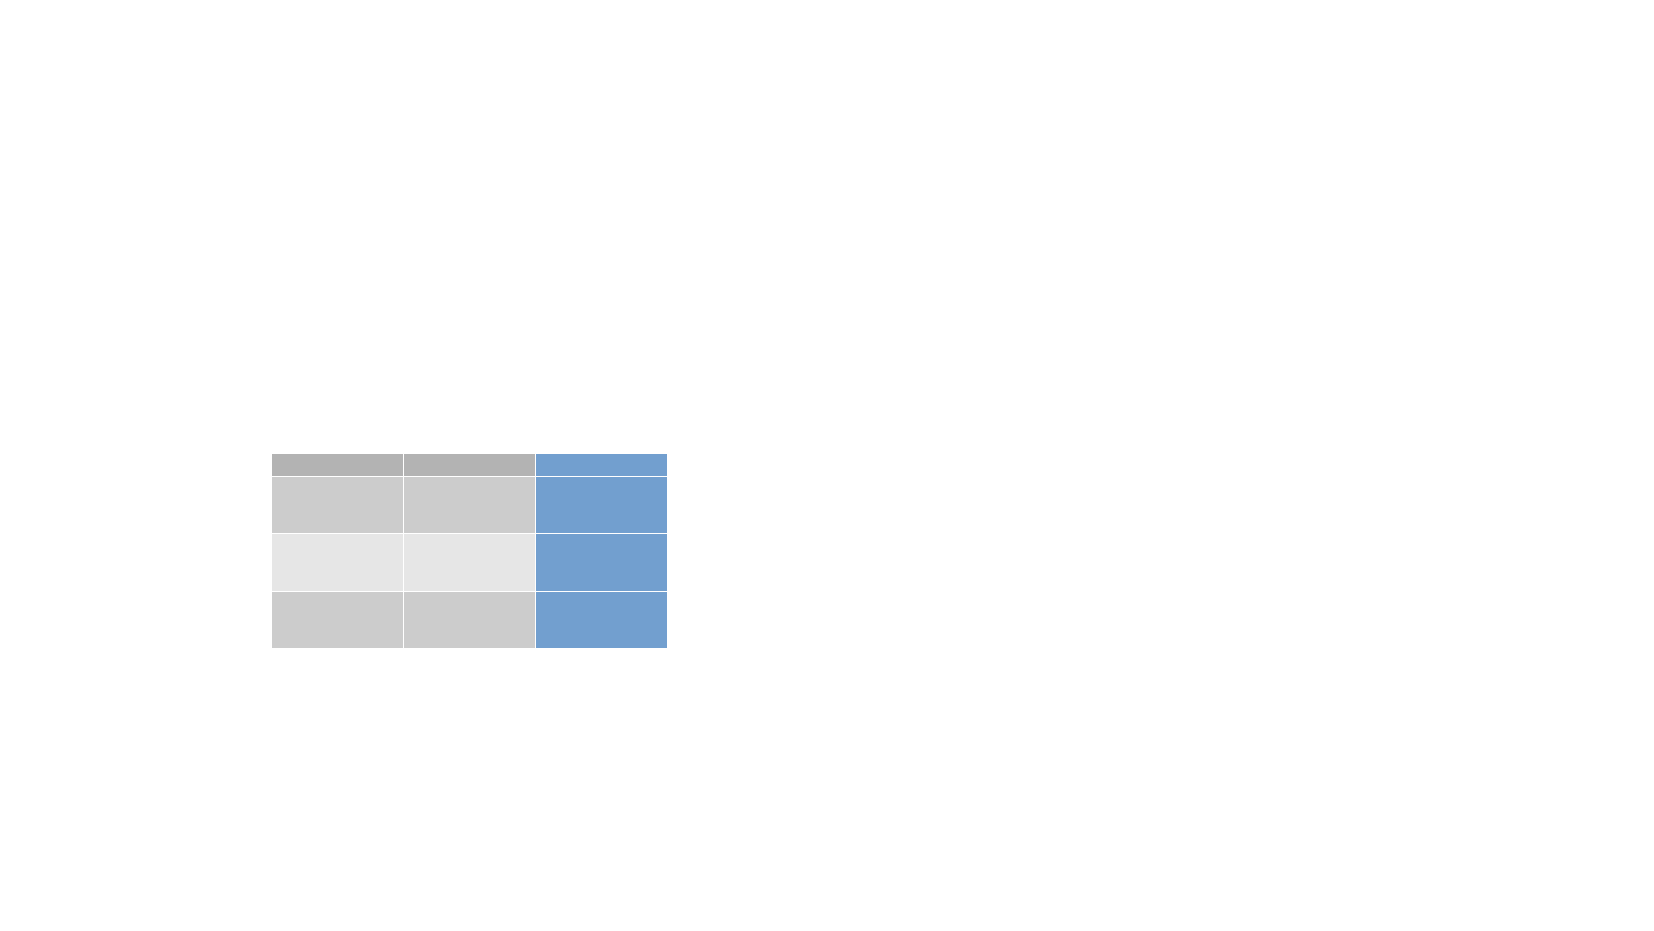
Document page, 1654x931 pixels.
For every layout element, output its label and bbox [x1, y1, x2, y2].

table_cell [536, 477, 667, 533]
table_cell [536, 592, 667, 648]
table_header [404, 454, 535, 476]
table_header [536, 454, 667, 476]
table_cell [272, 477, 403, 533]
table_cell [536, 534, 667, 591]
table_cell [272, 534, 403, 591]
table_cell [404, 477, 535, 533]
table_cell [404, 592, 535, 648]
table_header [272, 454, 403, 476]
table_cell [272, 592, 403, 648]
table_cell [404, 534, 535, 591]
